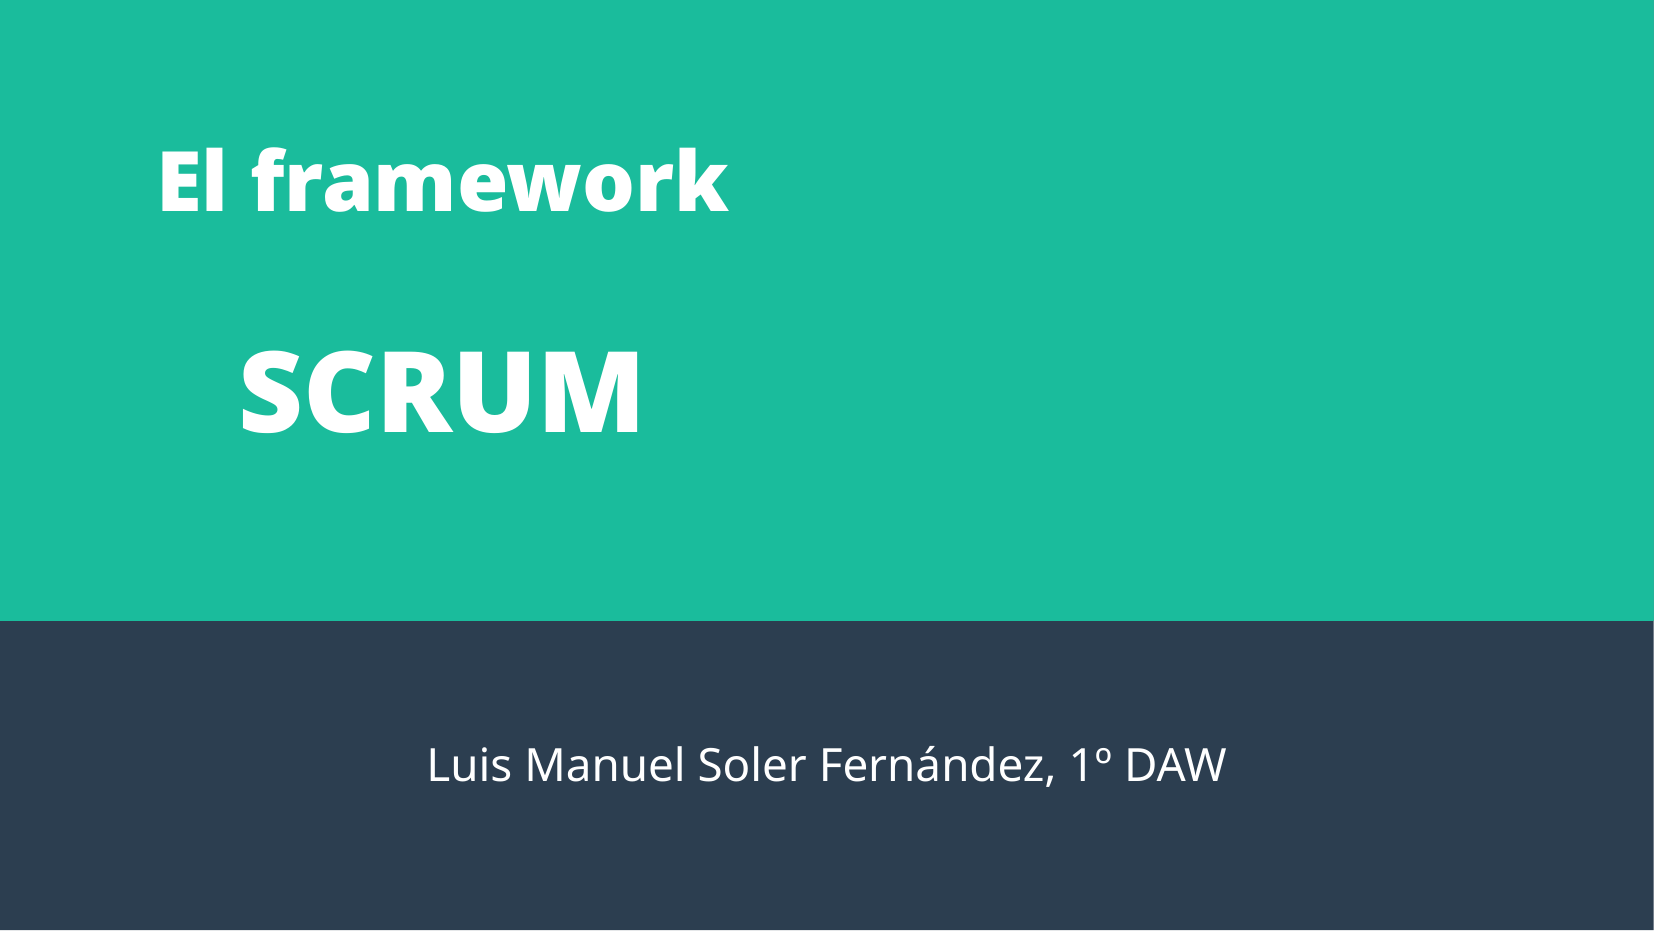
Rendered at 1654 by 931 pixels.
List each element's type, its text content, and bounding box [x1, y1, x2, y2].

subtitle Luis Manuel Soler Fernández, 1º DAW [59, 642, 1595, 886]
title El framework SCRUM [59, 29, 827, 502]
